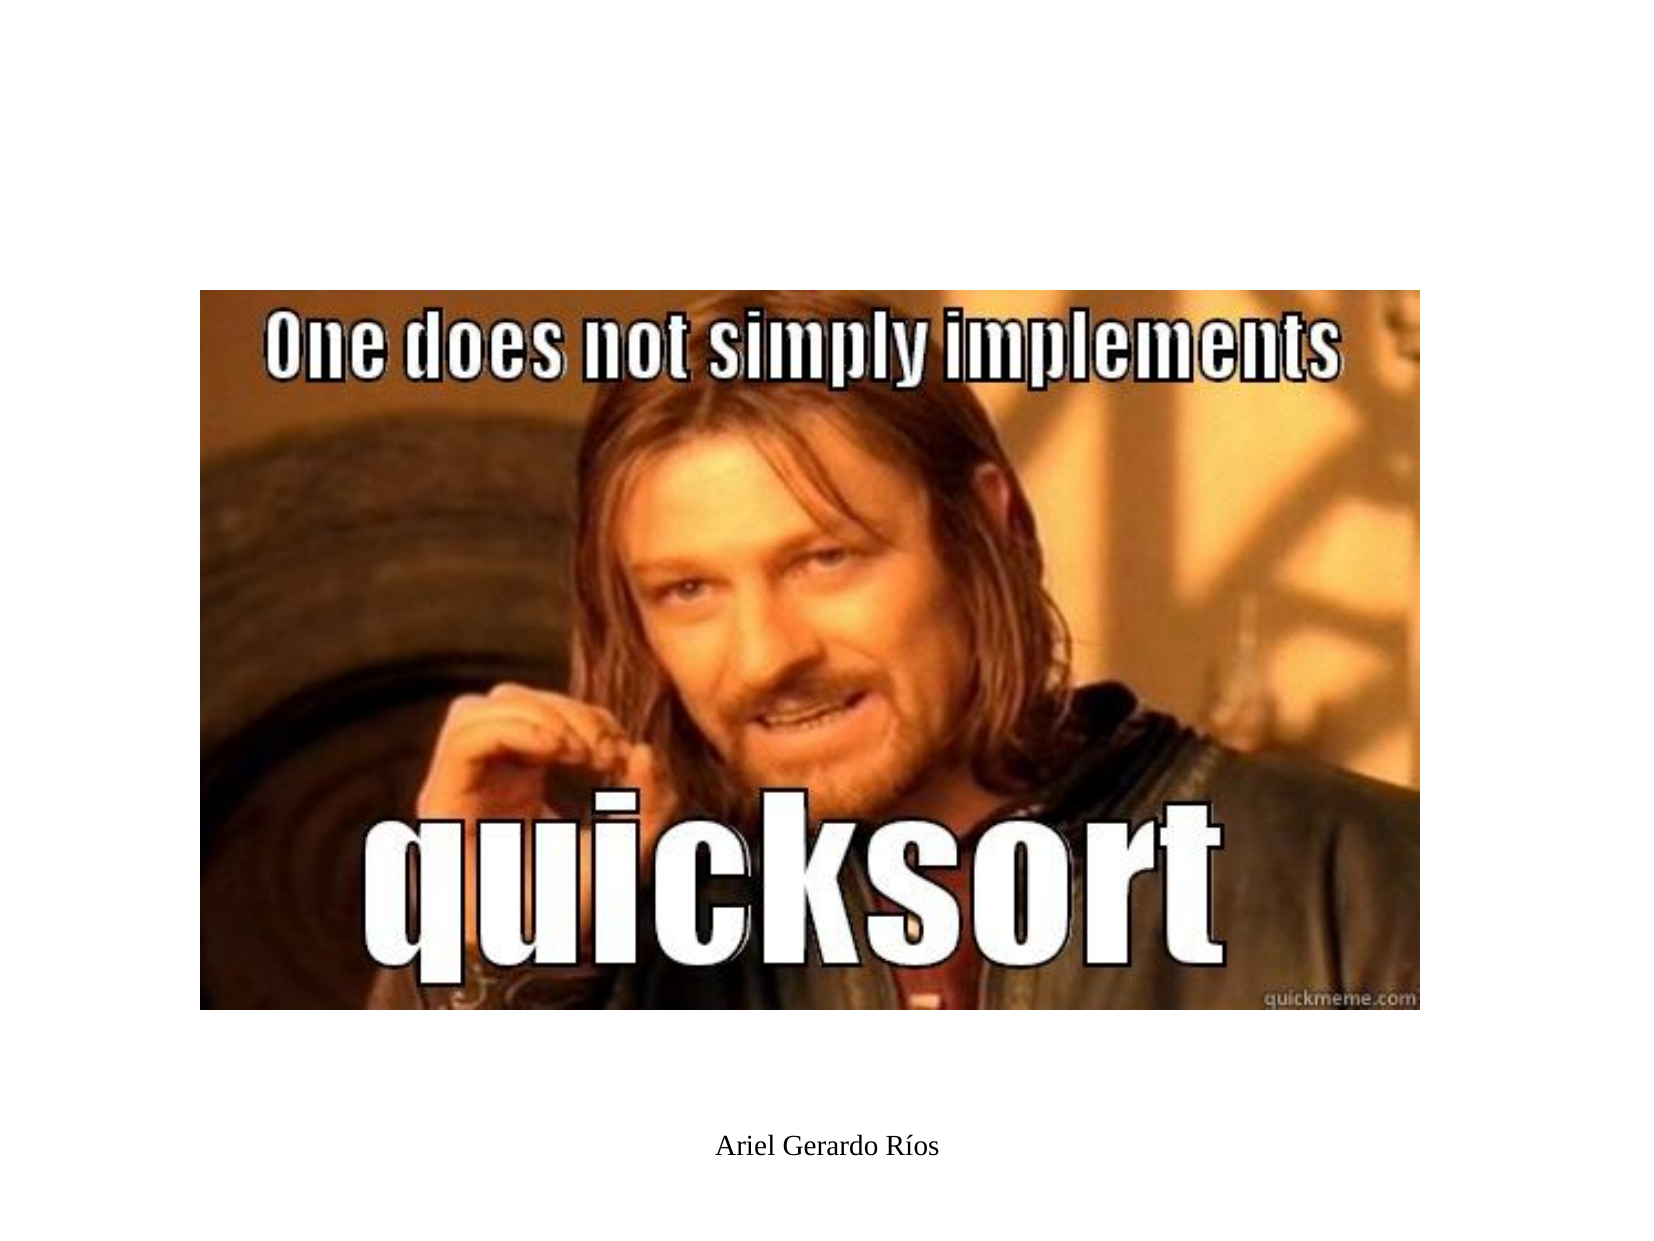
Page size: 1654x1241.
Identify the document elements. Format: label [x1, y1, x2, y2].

picture [200, 290, 1420, 1010]
